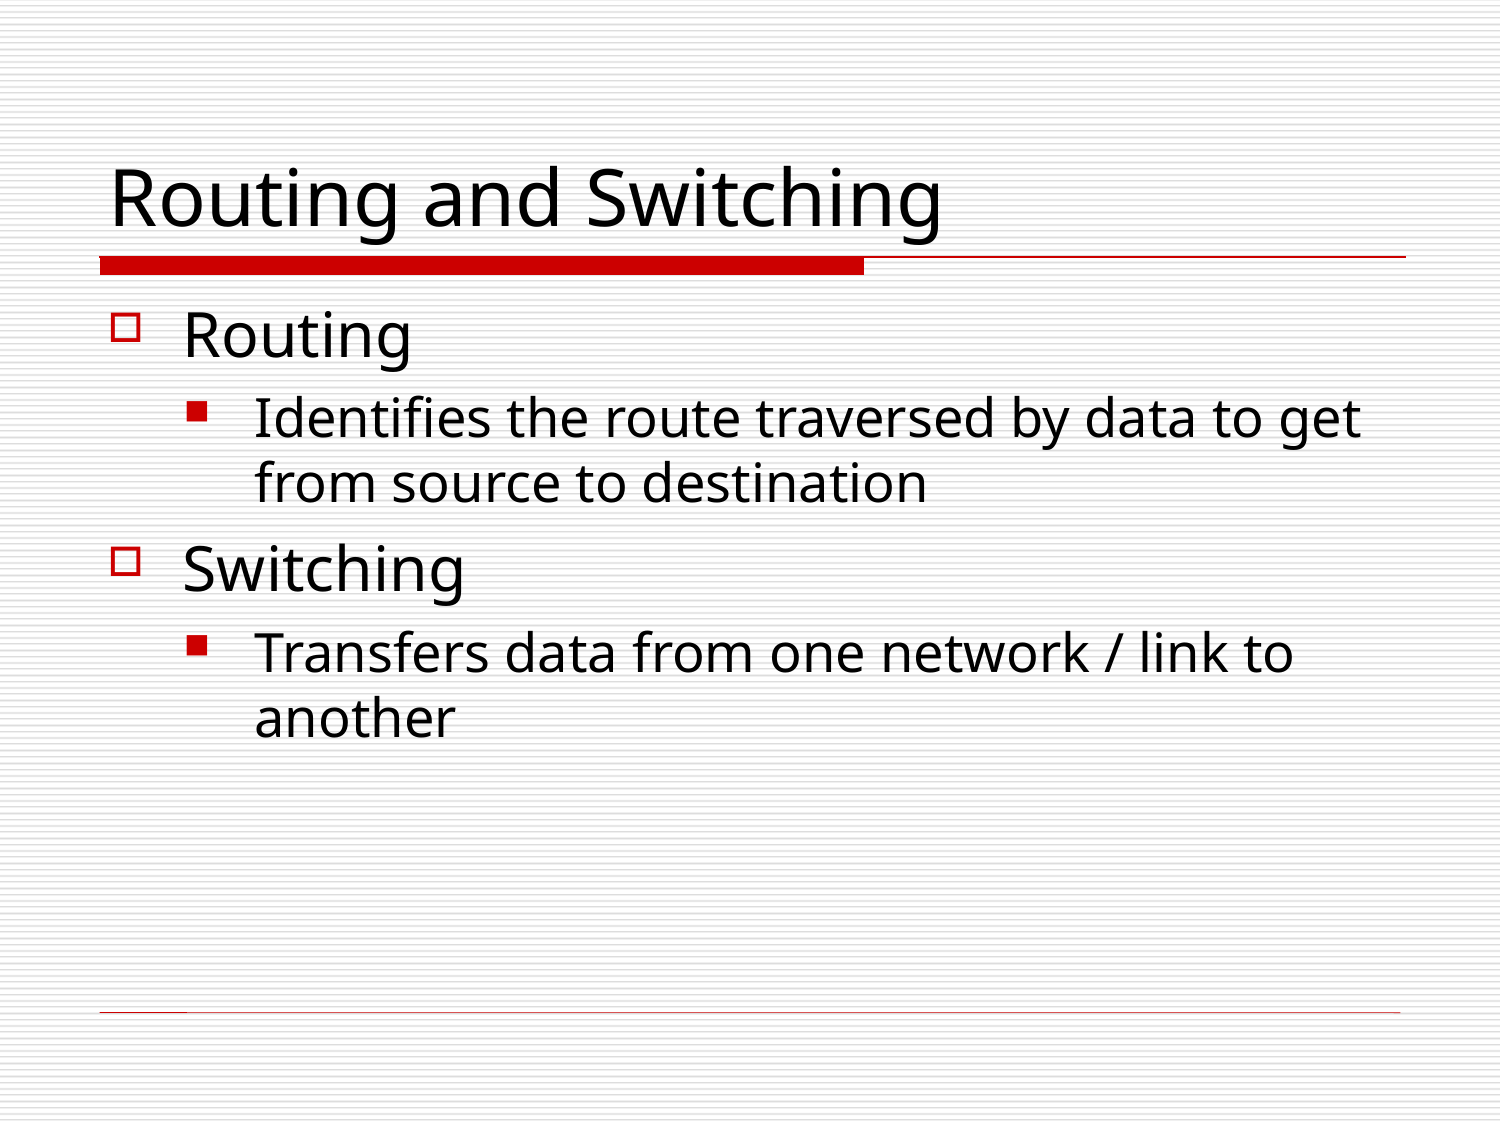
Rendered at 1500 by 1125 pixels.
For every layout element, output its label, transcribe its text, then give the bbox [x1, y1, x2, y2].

list Routing Identifies the route traversed by data to get from source to destination Switching Transfers data from one network / link to another [92, 287, 1406, 988]
title Routing and Switching [94, 50, 1407, 250]
picture [0, 0, 1500, 1125]
